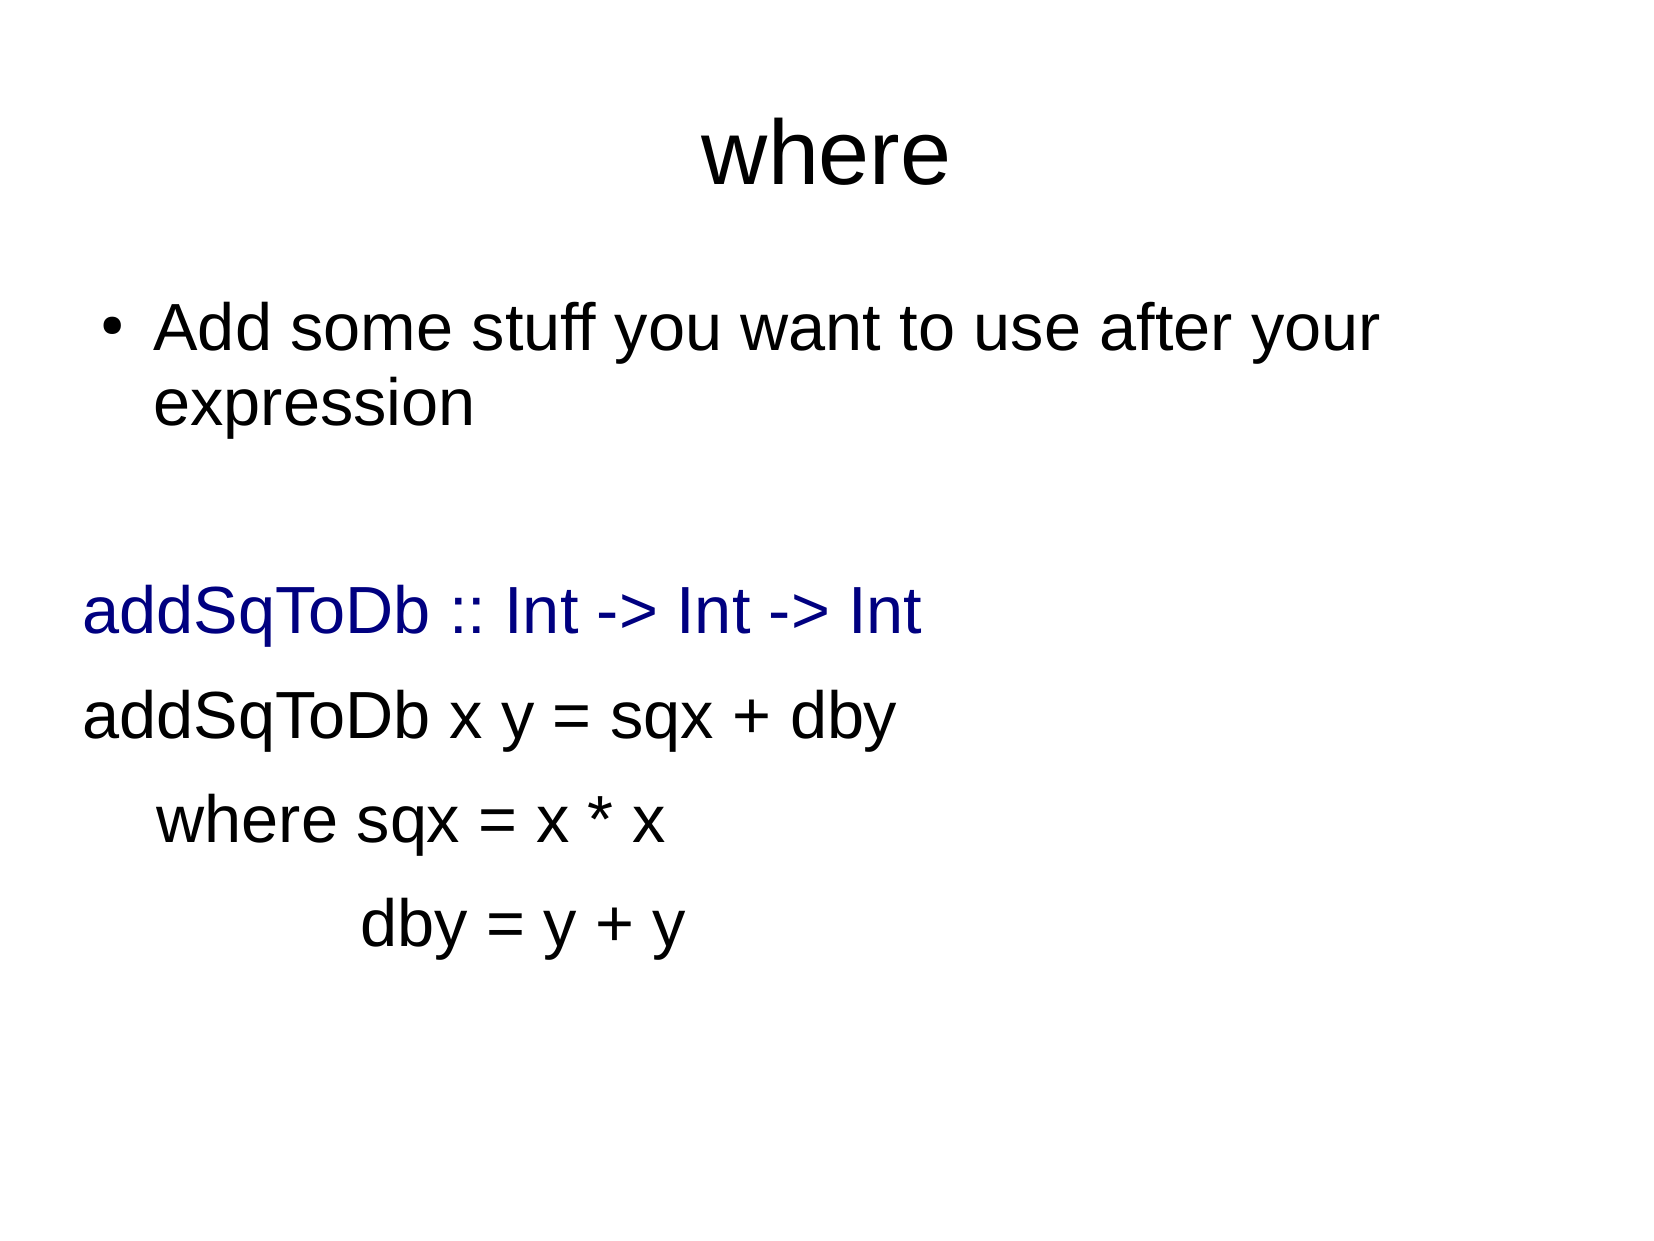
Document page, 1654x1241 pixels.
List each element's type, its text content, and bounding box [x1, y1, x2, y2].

title where [82, 56, 1571, 250]
list Add some stuff you want to use after your expression addSqToDb :: Int -> Int -> Int addSqToDb x y = sqx + dby where sqx = x * x dby = y + y [82, 290, 1571, 1094]
